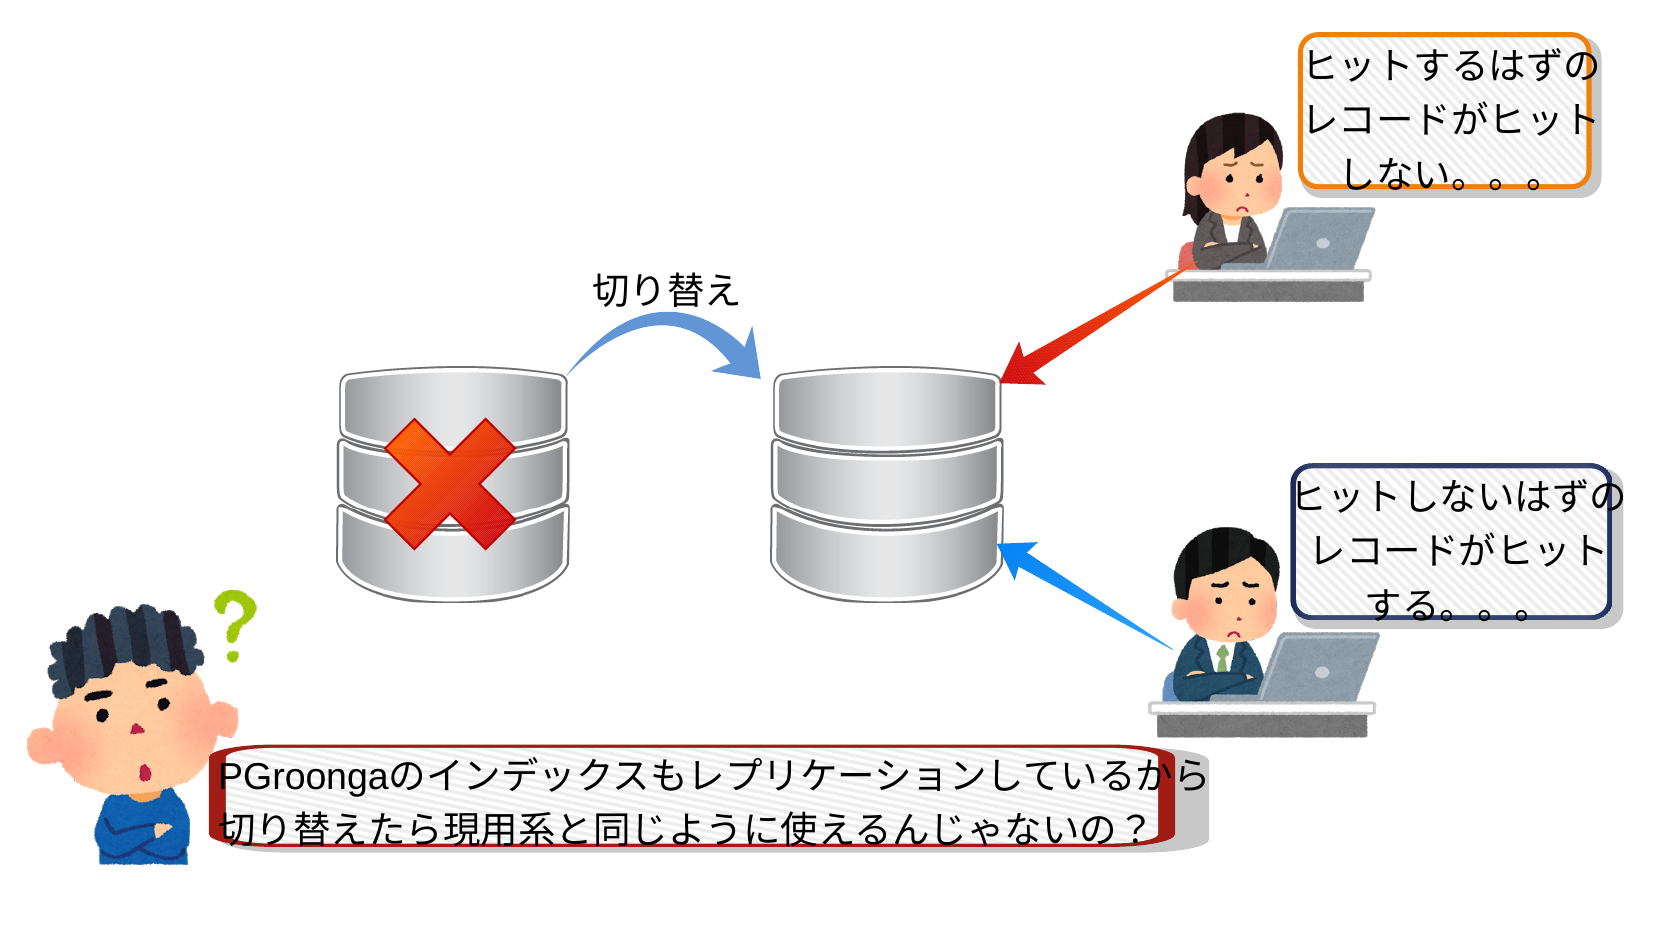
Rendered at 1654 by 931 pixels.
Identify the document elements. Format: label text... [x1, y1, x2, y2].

text_box 切り替え [572, 253, 762, 307]
picture [336, 307, 766, 603]
picture [17, 22, 1642, 871]
